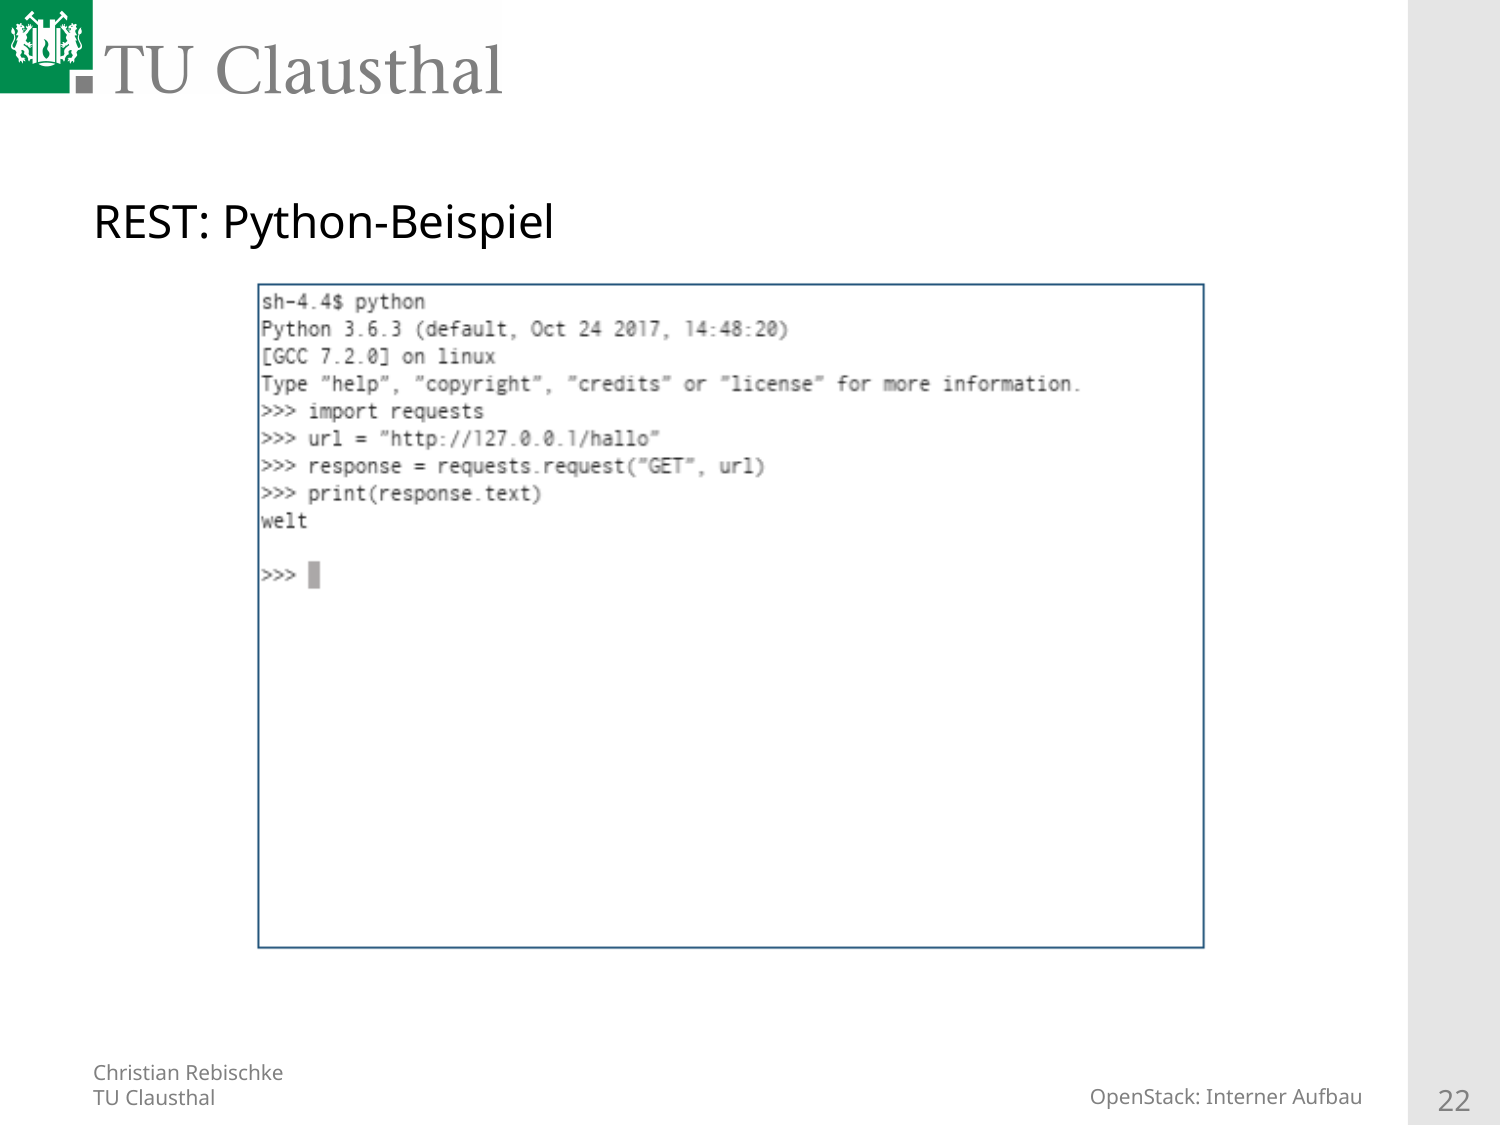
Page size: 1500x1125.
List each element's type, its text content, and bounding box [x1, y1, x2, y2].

title REST: Python-Beispiel [79, 184, 1375, 279]
picture [0, 0, 502, 94]
picture [254, 280, 1211, 955]
